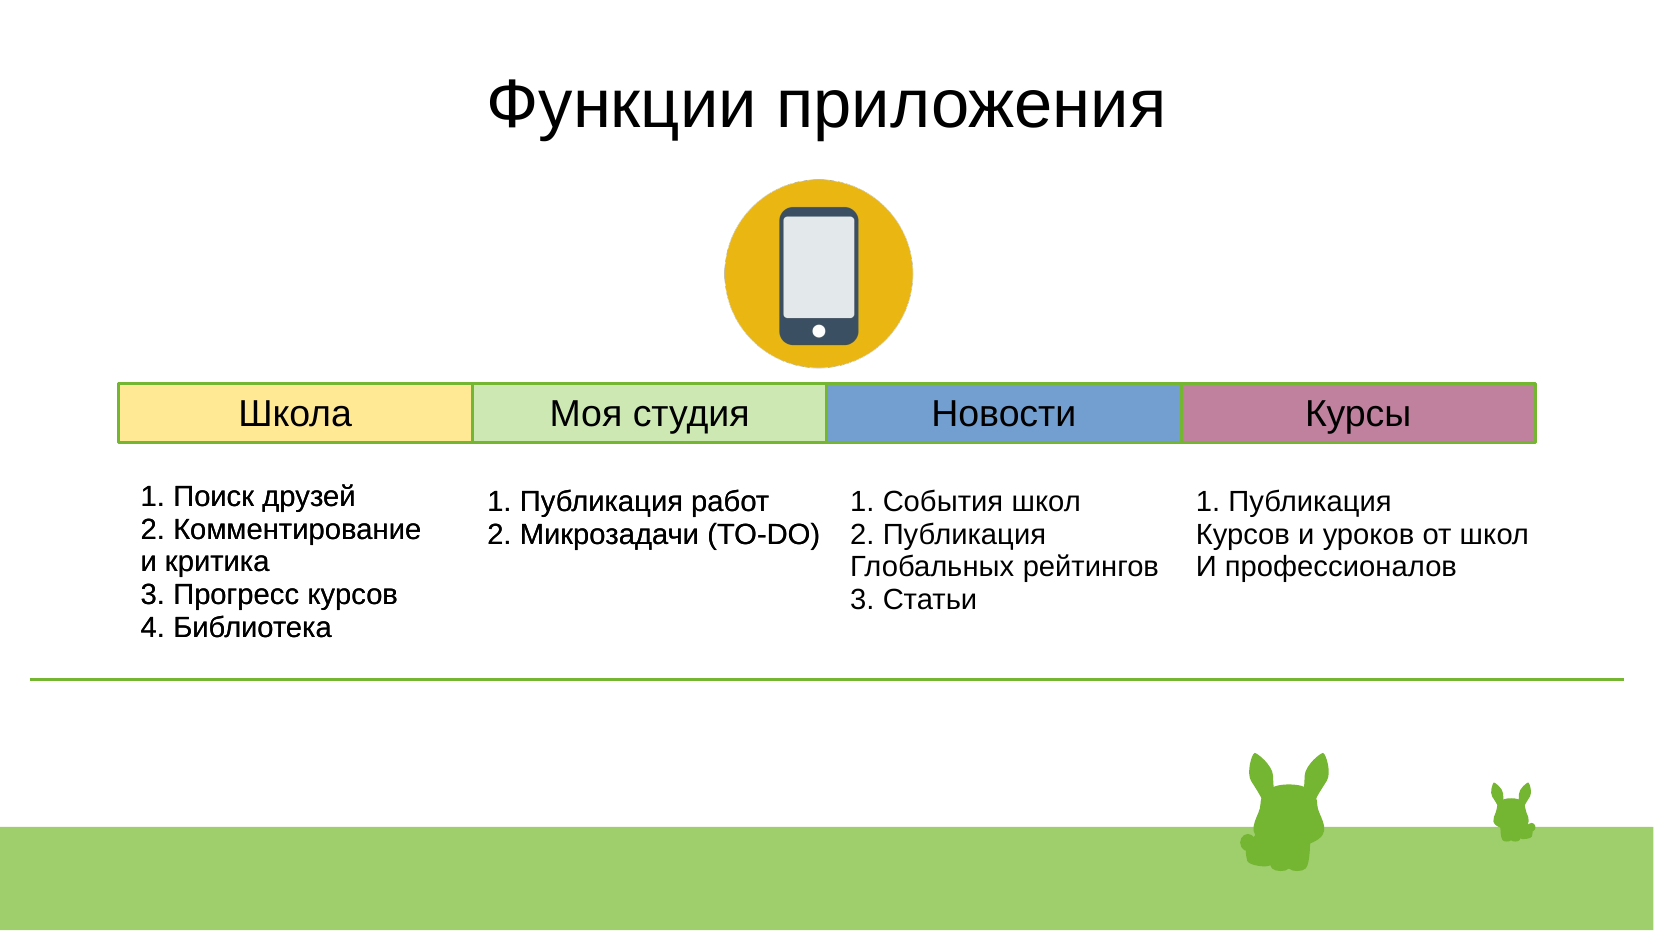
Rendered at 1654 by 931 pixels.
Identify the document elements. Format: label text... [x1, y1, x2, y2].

picture [708, 163, 929, 384]
text_box Моя студия [472, 383, 826, 443]
text_box Новости [826, 383, 1182, 443]
text_box 1. Публикация работ 2. Микрозадачи (TO-DO) [472, 477, 835, 558]
text_box 1. Поиск друзей 2. Комментирование и критика 3. Прогресс курсов 4. Библиотека [125, 472, 437, 652]
title Функции приложения [88, 29, 1565, 178]
text_box 1. Публикация Курсов и уроков от школ И профессионалов [1181, 477, 1545, 591]
text_box 1. События школ 2. Публикация Глобальных рейтингов 3. Статьи [835, 477, 1175, 624]
text_box Школа [118, 383, 472, 443]
text_box Курсы [1182, 383, 1536, 443]
